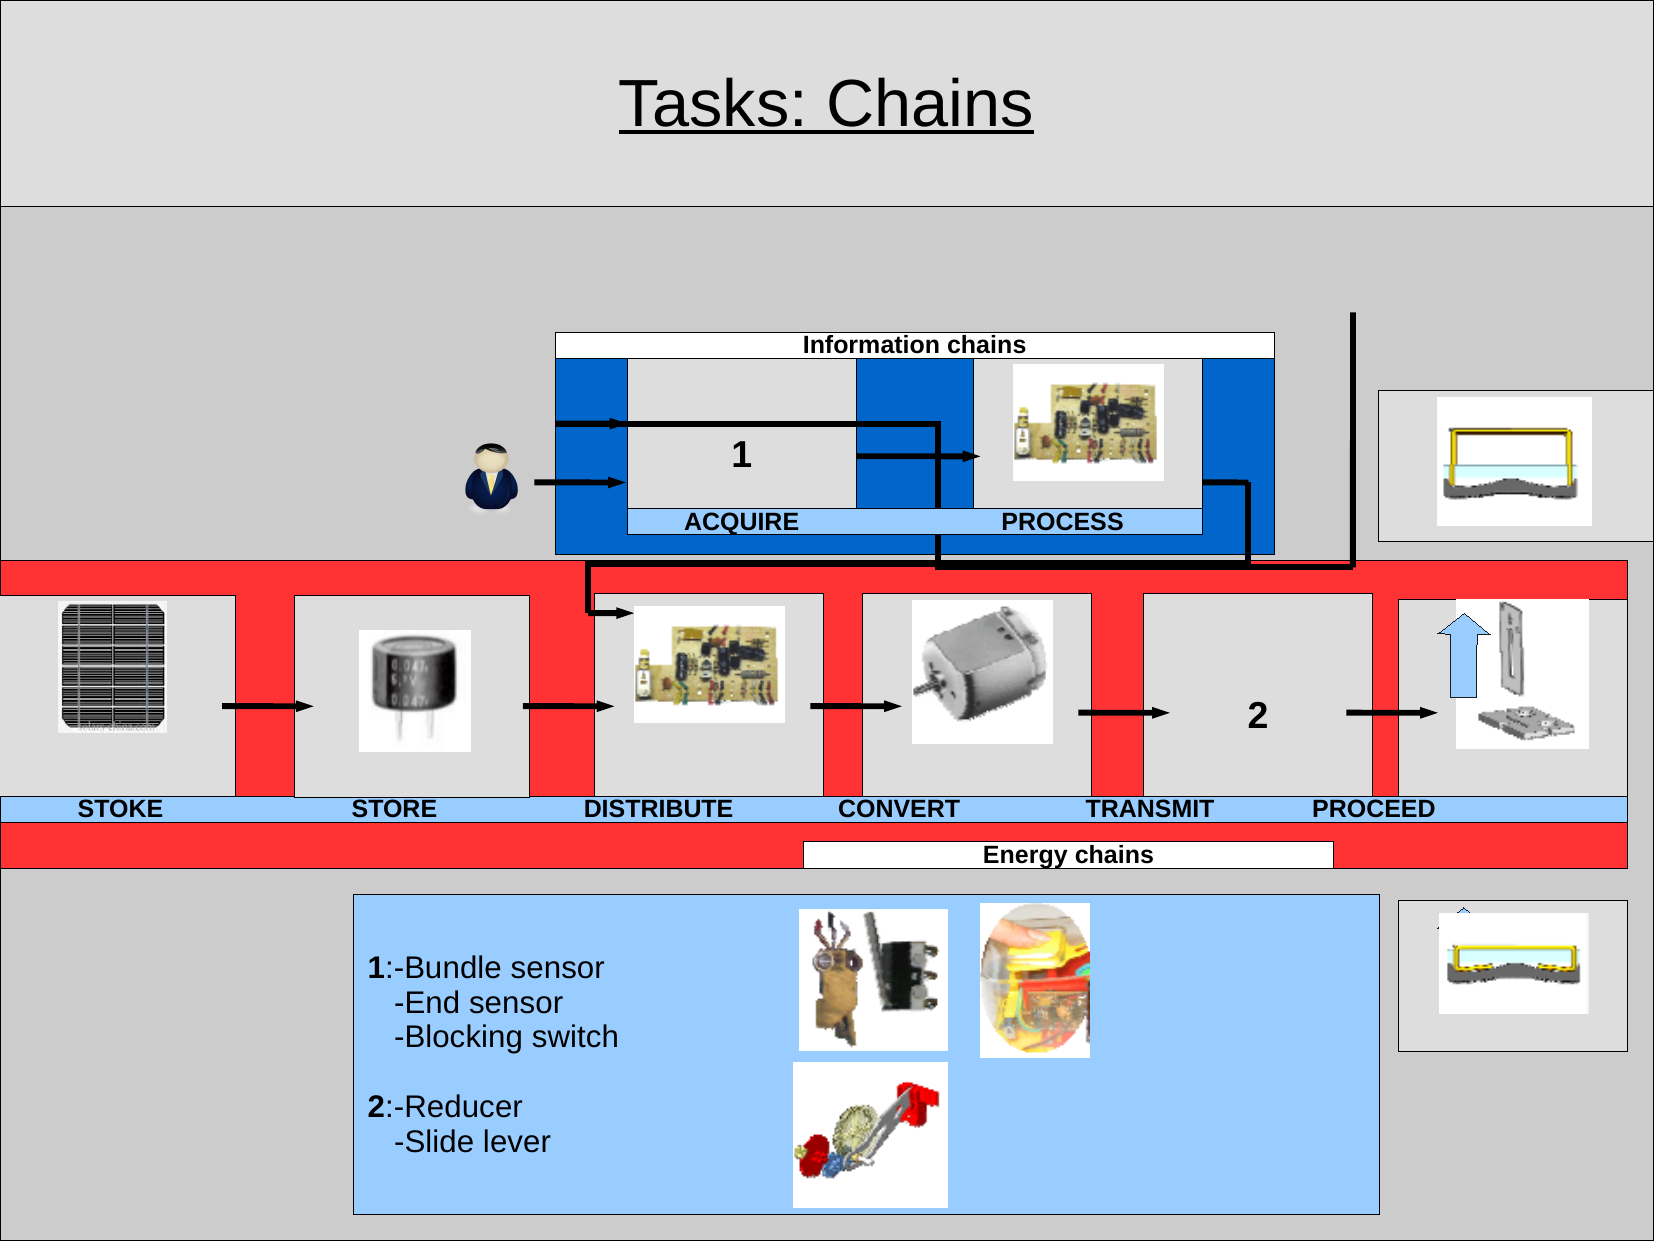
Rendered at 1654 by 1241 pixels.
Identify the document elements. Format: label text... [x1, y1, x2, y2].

text_box Tasks: Chains [0, 0, 1654, 207]
picture [359, 631, 471, 753]
text_box STOKE STORE DISTRIBUTE CONVERT TRANSMIT PROCEED [0, 796, 1627, 822]
text_box [0, 207, 1654, 1240]
picture [912, 600, 1053, 744]
text_box Information chains [555, 332, 1275, 358]
picture [980, 903, 1090, 1058]
picture [634, 606, 785, 723]
picture [793, 1062, 948, 1208]
picture [1456, 600, 1589, 749]
picture [799, 909, 948, 1052]
picture [457, 437, 527, 516]
picture [1437, 397, 1592, 526]
text_box ACQUIRE PROCESS [627, 509, 1203, 535]
picture [58, 601, 167, 733]
text_box 2 [1144, 593, 1373, 796]
text_box 1 [627, 427, 856, 509]
text_box 1 [627, 358, 856, 421]
text_box 1:-Bundle sensor -End sensor -Blocking switch 2:-Reducer -Slide lever [353, 894, 1379, 1214]
picture [1013, 364, 1164, 481]
text_box Energy chains [804, 842, 1333, 868]
picture [1439, 913, 1589, 1014]
